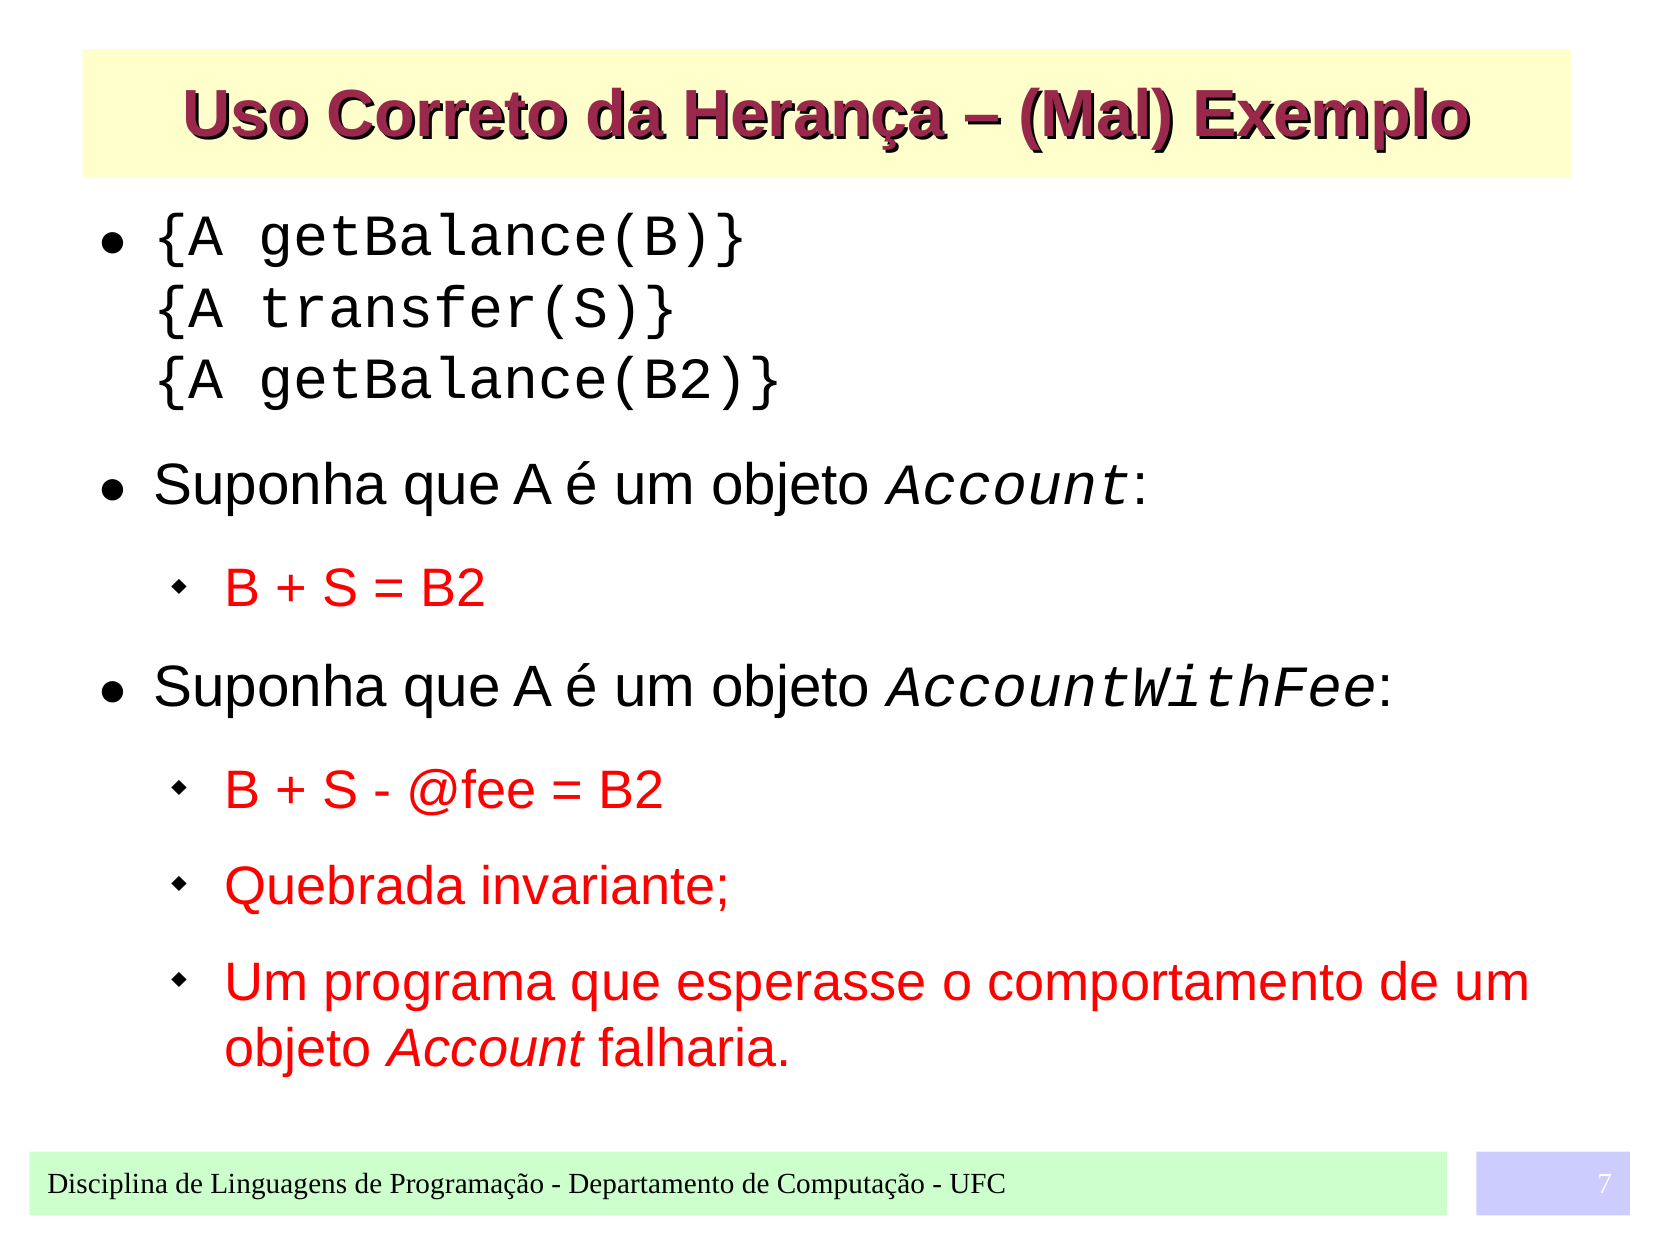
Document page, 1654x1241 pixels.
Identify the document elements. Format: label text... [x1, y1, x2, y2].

title Uso Correto da Herança – (Mal) Exemplo [82, 49, 1571, 178]
list {A getBalance(B)} {A transfer(S)} {A getBalance(B2)} Suponha que A é um objeto Account: B + S = B2 Suponha que A é um objeto AccountWithFee: B + S - @fee = B2 Quebrada invariante; Um programa que esperasse o comportamento de um objeto Account falharia. [82, 206, 1571, 1152]
